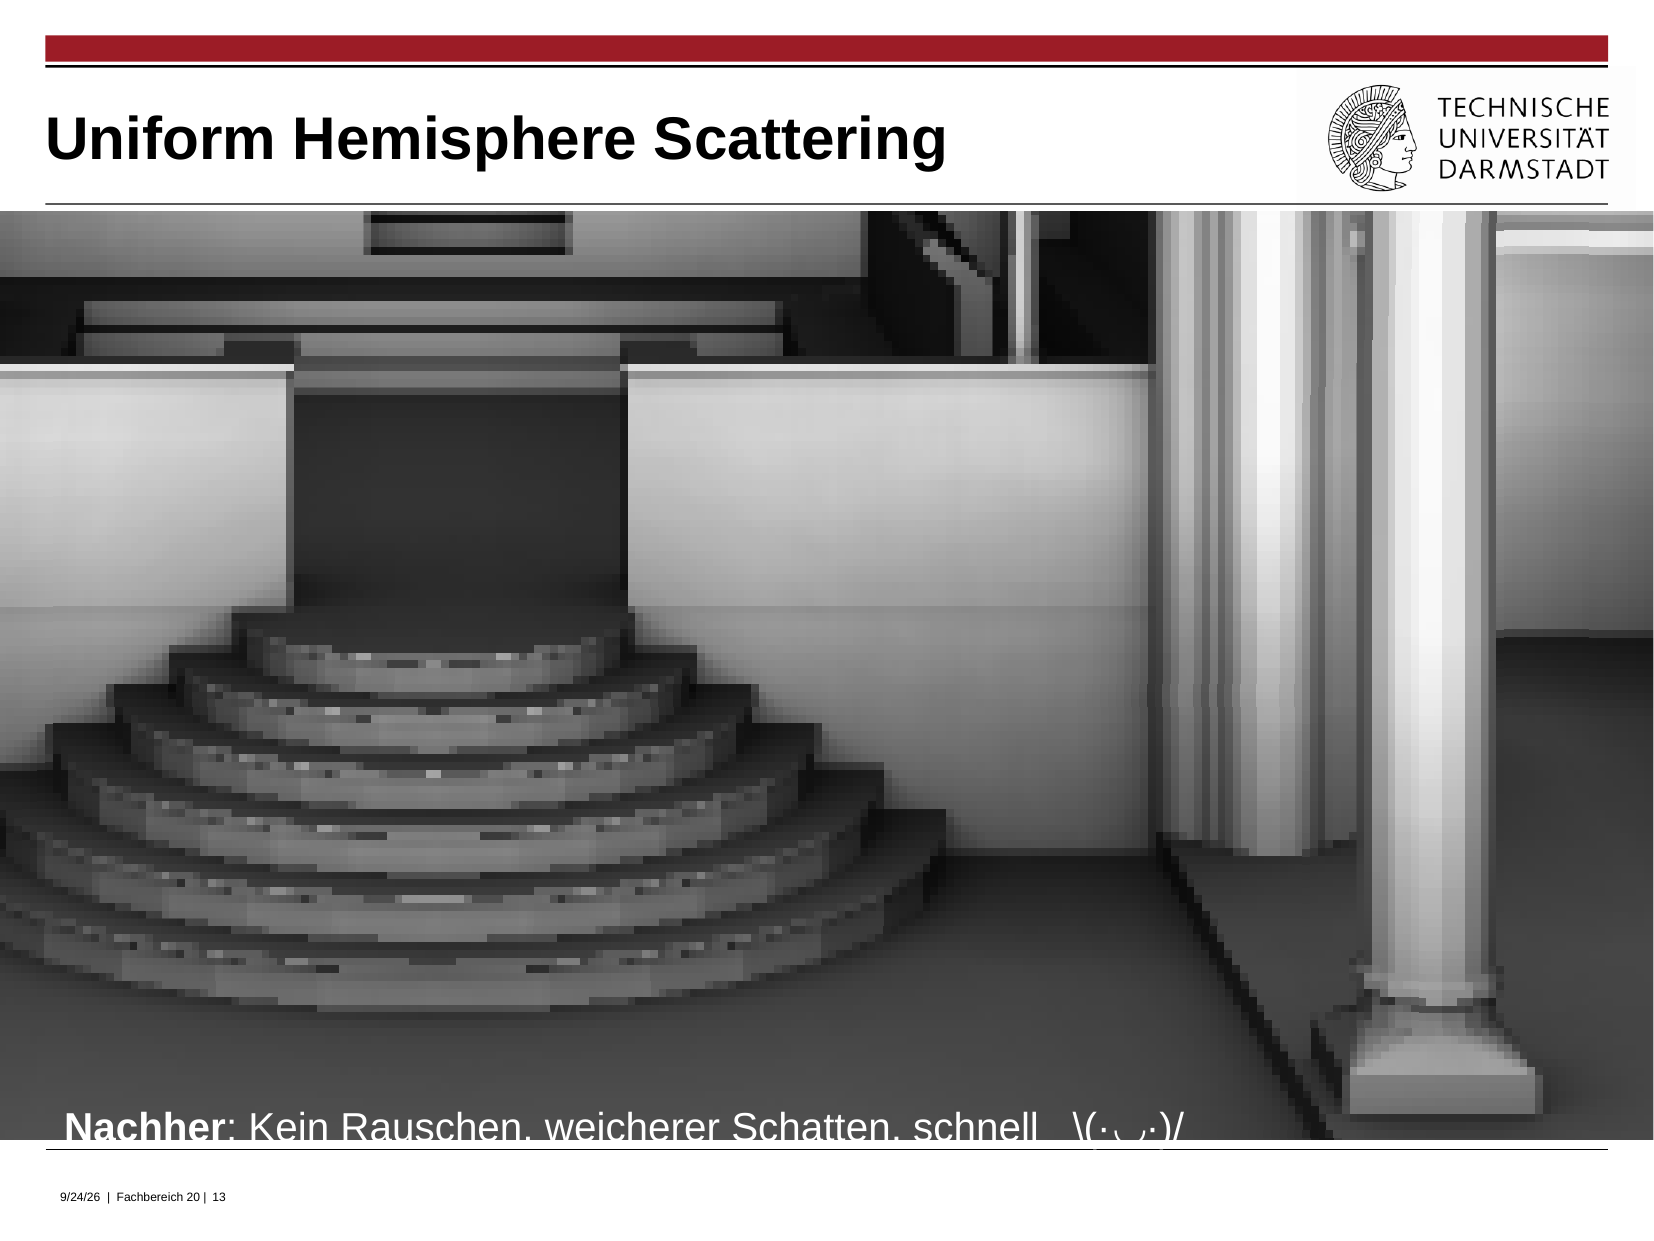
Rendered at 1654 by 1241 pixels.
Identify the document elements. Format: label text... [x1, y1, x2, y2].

picture [1296, 66, 1636, 210]
picture [0, 211, 1654, 1140]
title Uniform Hemisphere Scattering [45, 48, 1247, 200]
list Nachher: Kein Rauschen, weicherer Schatten, schnell \(·◡·)/ [64, 1091, 1190, 1182]
